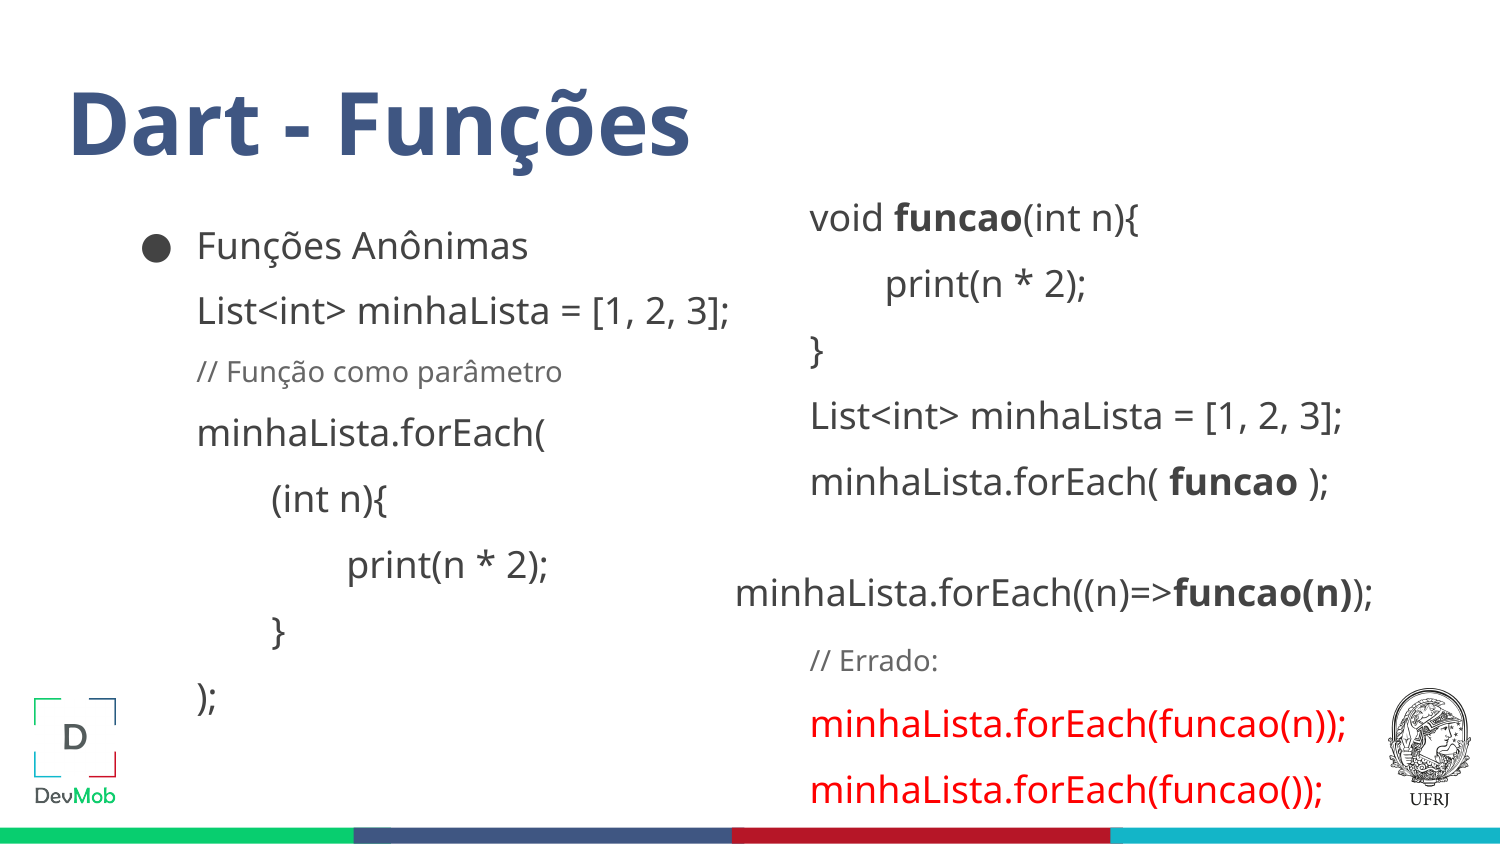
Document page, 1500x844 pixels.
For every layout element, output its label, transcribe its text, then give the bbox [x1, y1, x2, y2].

picture [1388, 688, 1471, 808]
picture [34, 698, 116, 808]
list void funcao(int n){ print(n * 2); } List<int> minhaLista = [1, 2, 3]; minhaLista.forEach( funcao ); minhaLista.forEach((n)=>funcao(n)); // Errado: minhaLista.forEach(funcao(n)); minhaLista.forEach(funcao()); [719, 188, 1462, 752]
title Dart - Funções [51, 51, 1449, 189]
list Funções Anônimas List<int> minhaLista = [1, 2, 3]; // Função como parâmetro minhaLista.forEach( (int n){ print(n * 2); } ); [106, 188, 719, 752]
